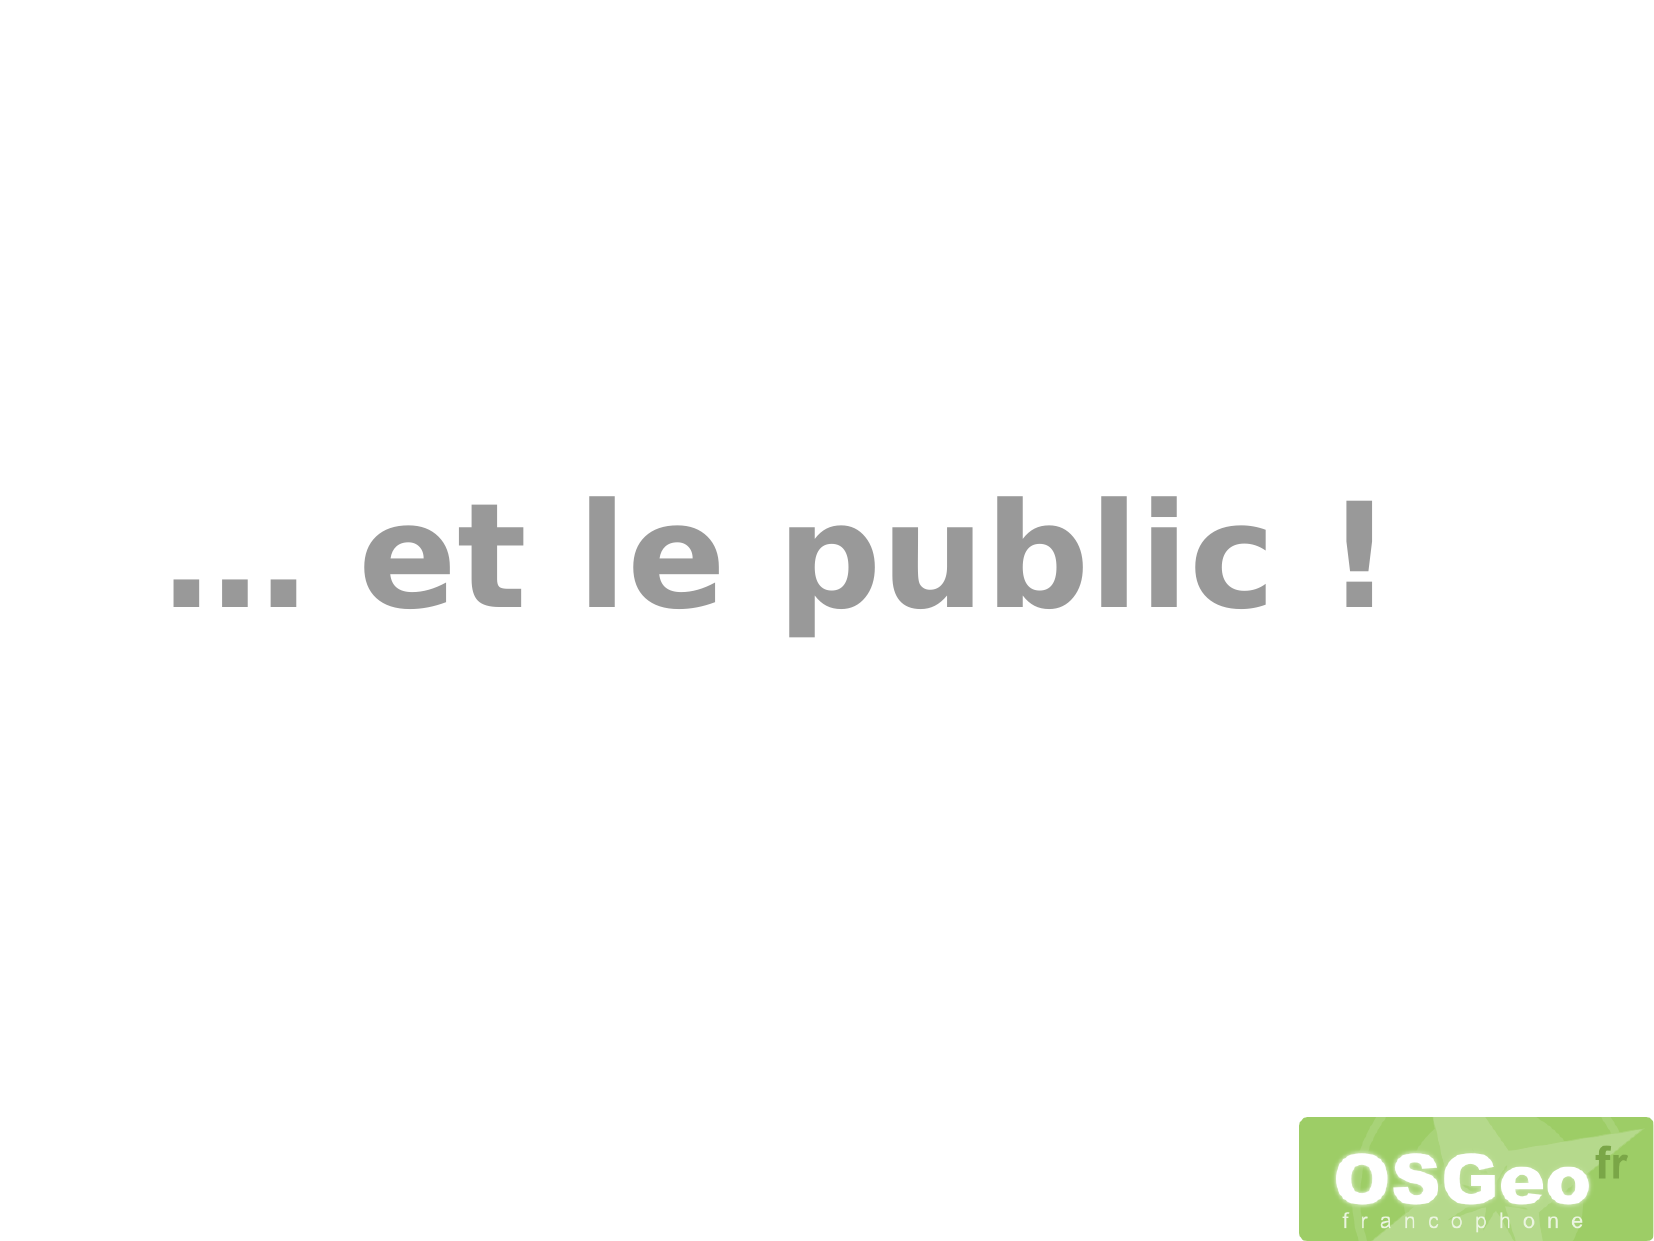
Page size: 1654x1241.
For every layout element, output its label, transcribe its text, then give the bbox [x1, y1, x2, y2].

text_box … et le public ! [147, 465, 1409, 650]
picture [1299, 1117, 1654, 1241]
